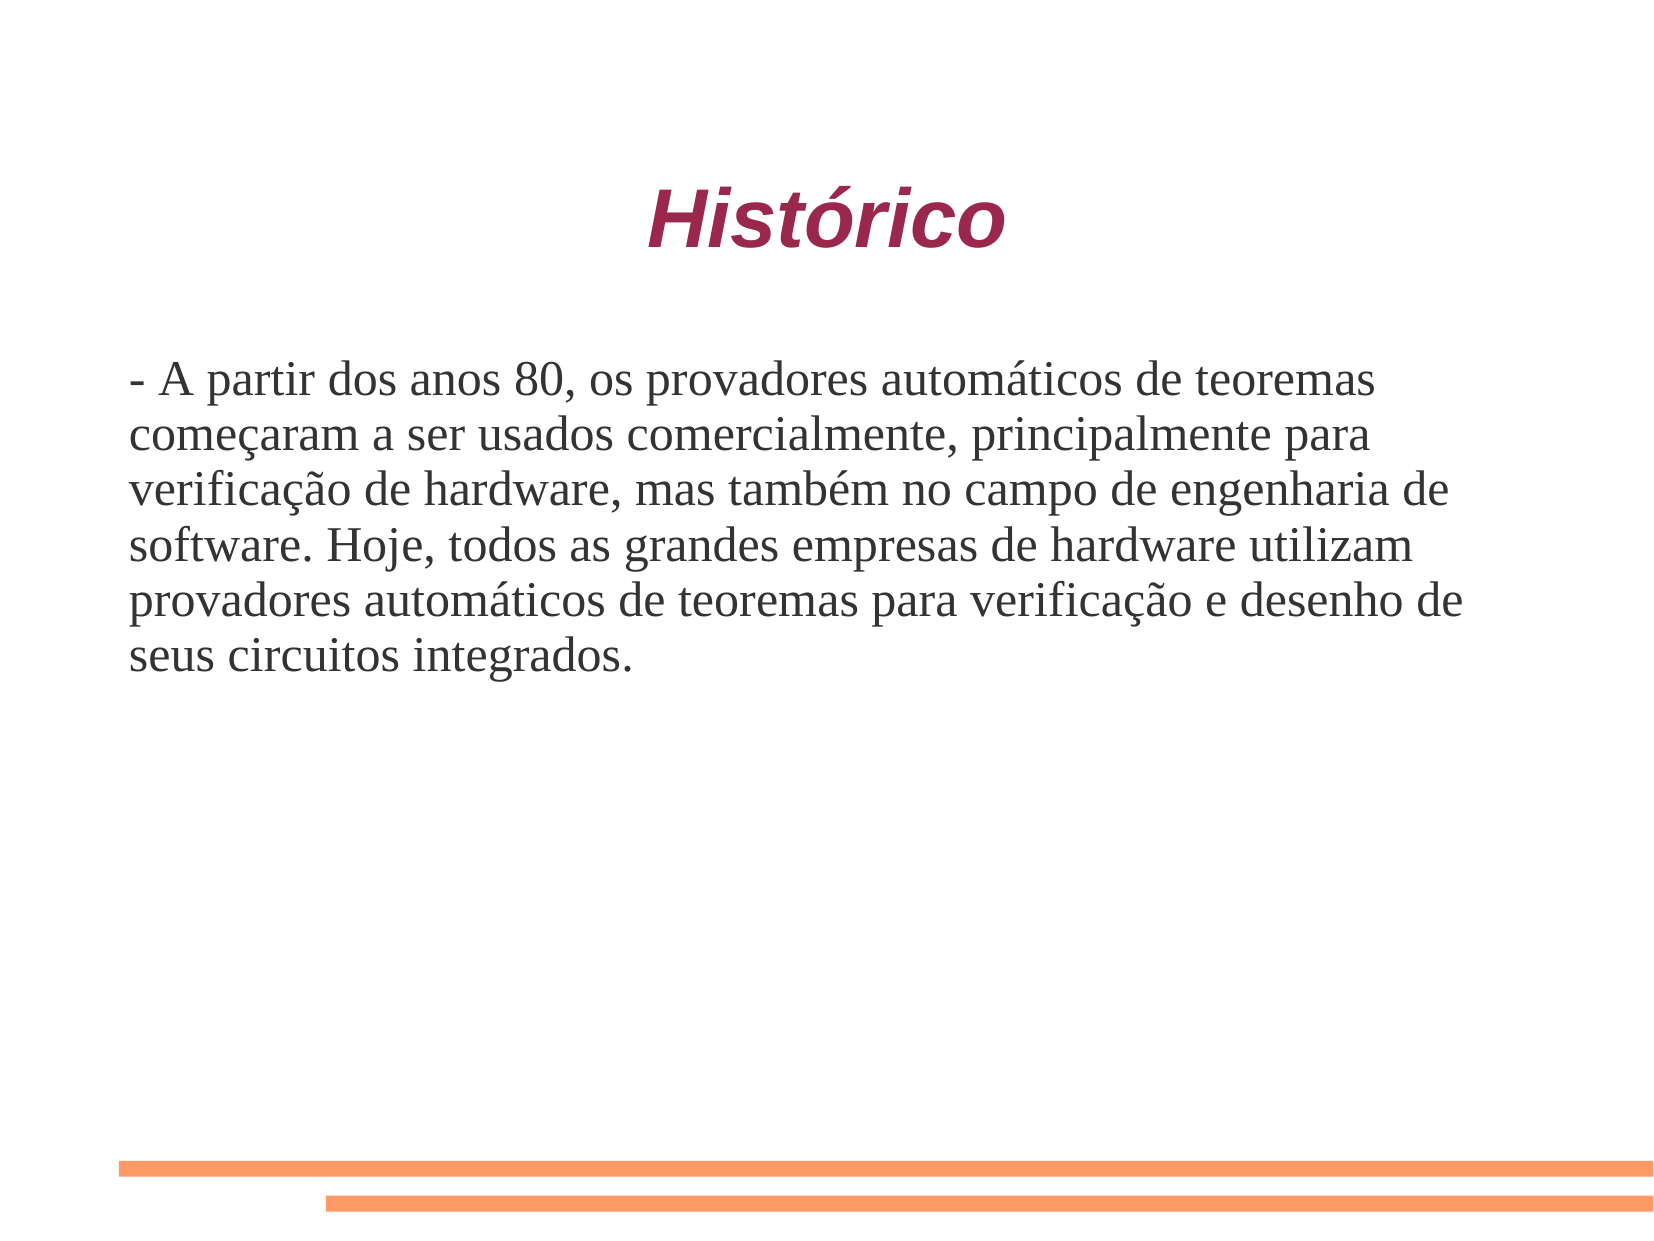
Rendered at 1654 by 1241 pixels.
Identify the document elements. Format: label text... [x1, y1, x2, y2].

title Histórico [121, 114, 1534, 322]
list - A partir dos anos 80, os provadores automáticos de teoremas começaram a ser usados comercialmente, principalmente para verificação de hardware, mas também no campo de engenharia de software. Hoje, todos as grandes empresas de hardware utilizam provadores automáticos de teoremas para verificação e desenho de seus circuitos integrados. [129, 350, 1510, 1133]
